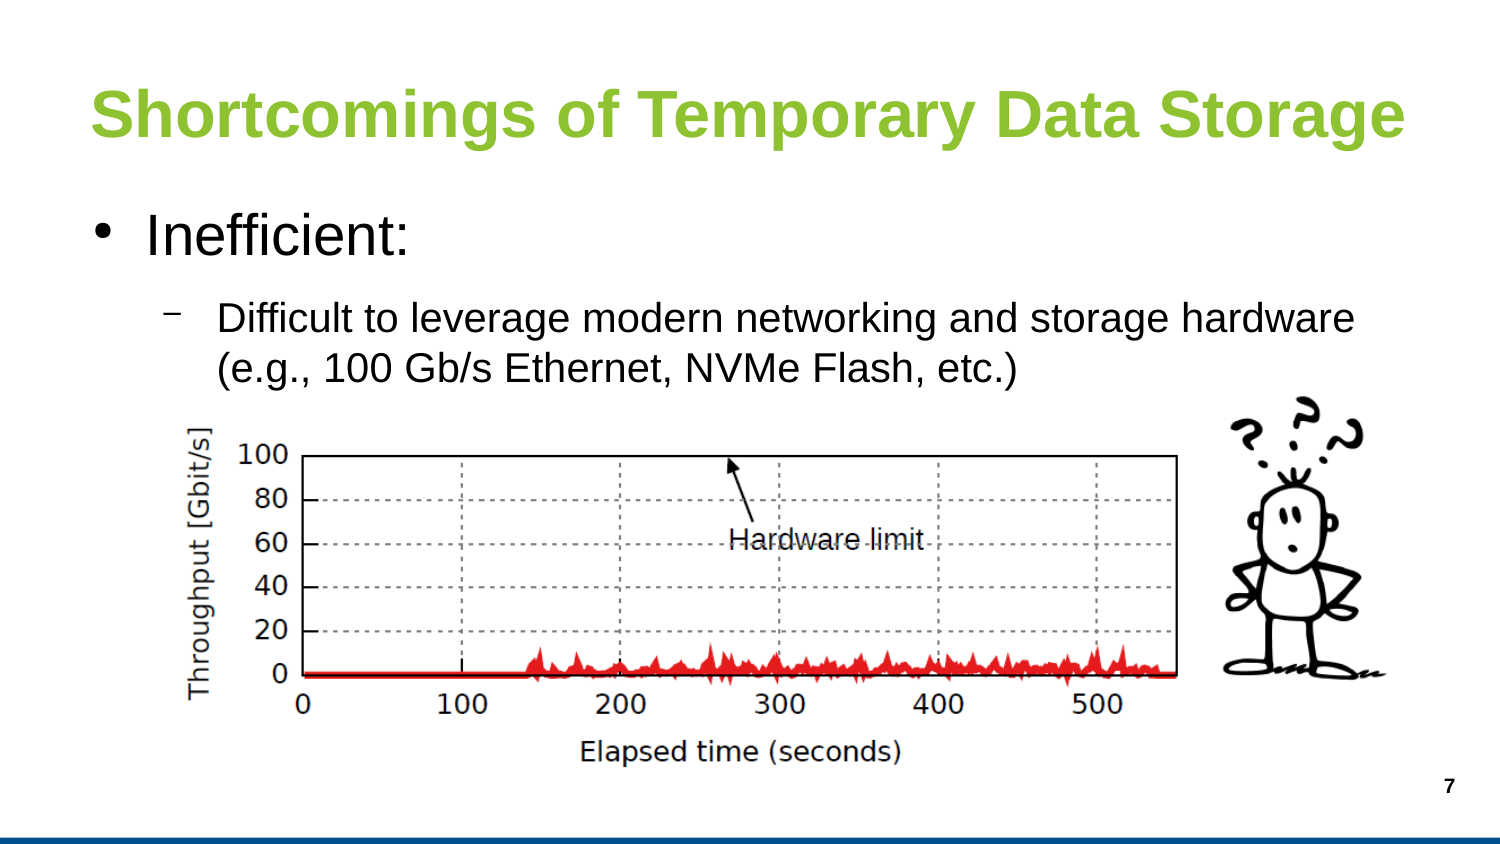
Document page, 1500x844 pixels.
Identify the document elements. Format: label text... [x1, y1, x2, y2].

title Shortcomings of Temporary Data Storage [75, 33, 1426, 175]
list Inefficient: Difficult to leverage modern networking and storage hardware (e.g., 100 Gb/s Ethernet, NVMe Flash, etc.) Inflexible: emporary data management hard-wired with data processing framework Difficult to change deployment (e.g., disaggregation, tiered storage, etc.) [75, 196, 1425, 754]
picture [157, 375, 1412, 775]
